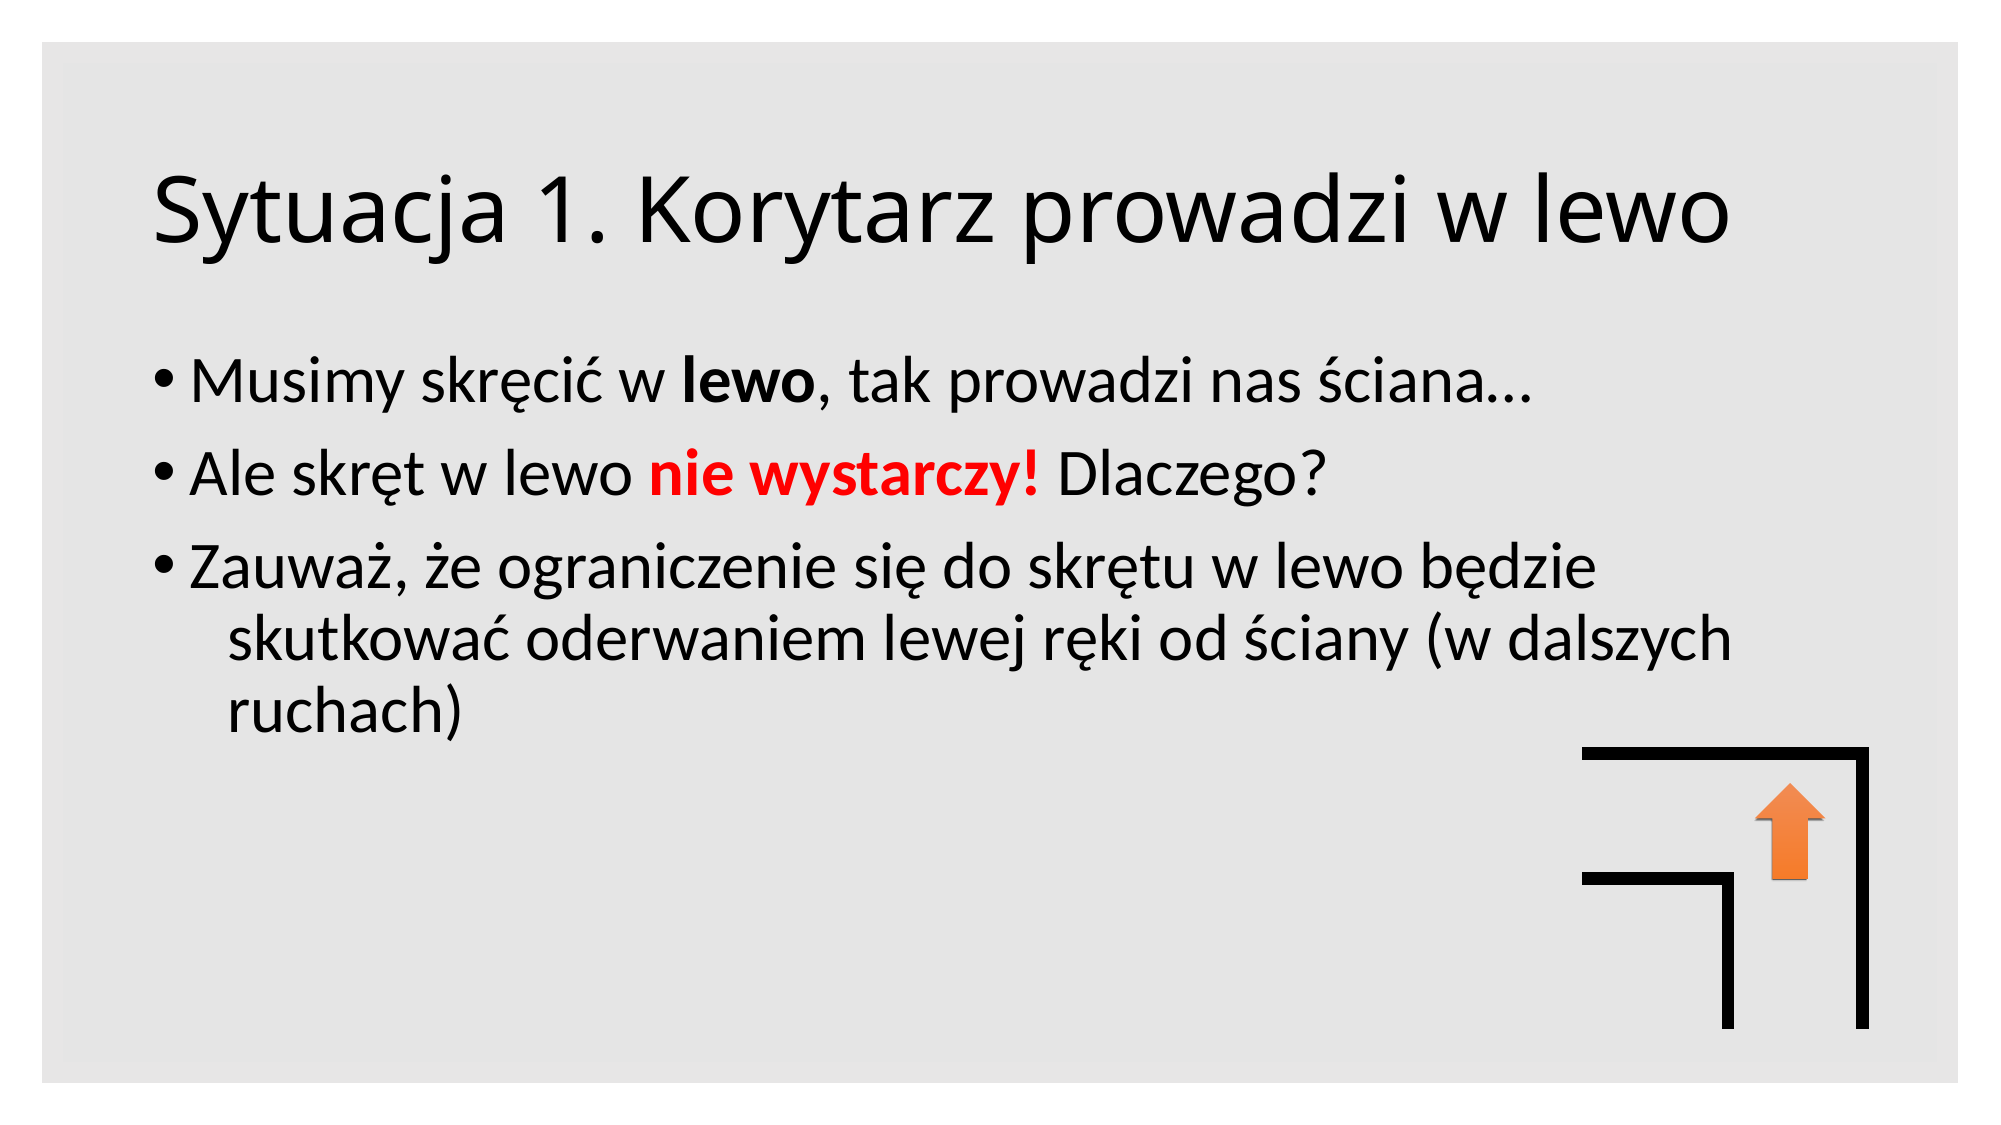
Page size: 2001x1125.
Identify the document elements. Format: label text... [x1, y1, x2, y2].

title Sytuacja 1. Korytarz prowadzi w lewo [137, 103, 1863, 322]
list Musimy skręcić w lewo, tak prowadzi nas ściana… Ale skręt w lewo nie wystarczy! Dlaczego? Zauważ, że ograniczenie się do skrętu w lewo będzie skutkować oderwaniem lewej ręki od ściany (w dalszych ruchach) [137, 337, 1882, 973]
text_box [53, 53, 1947, 1073]
